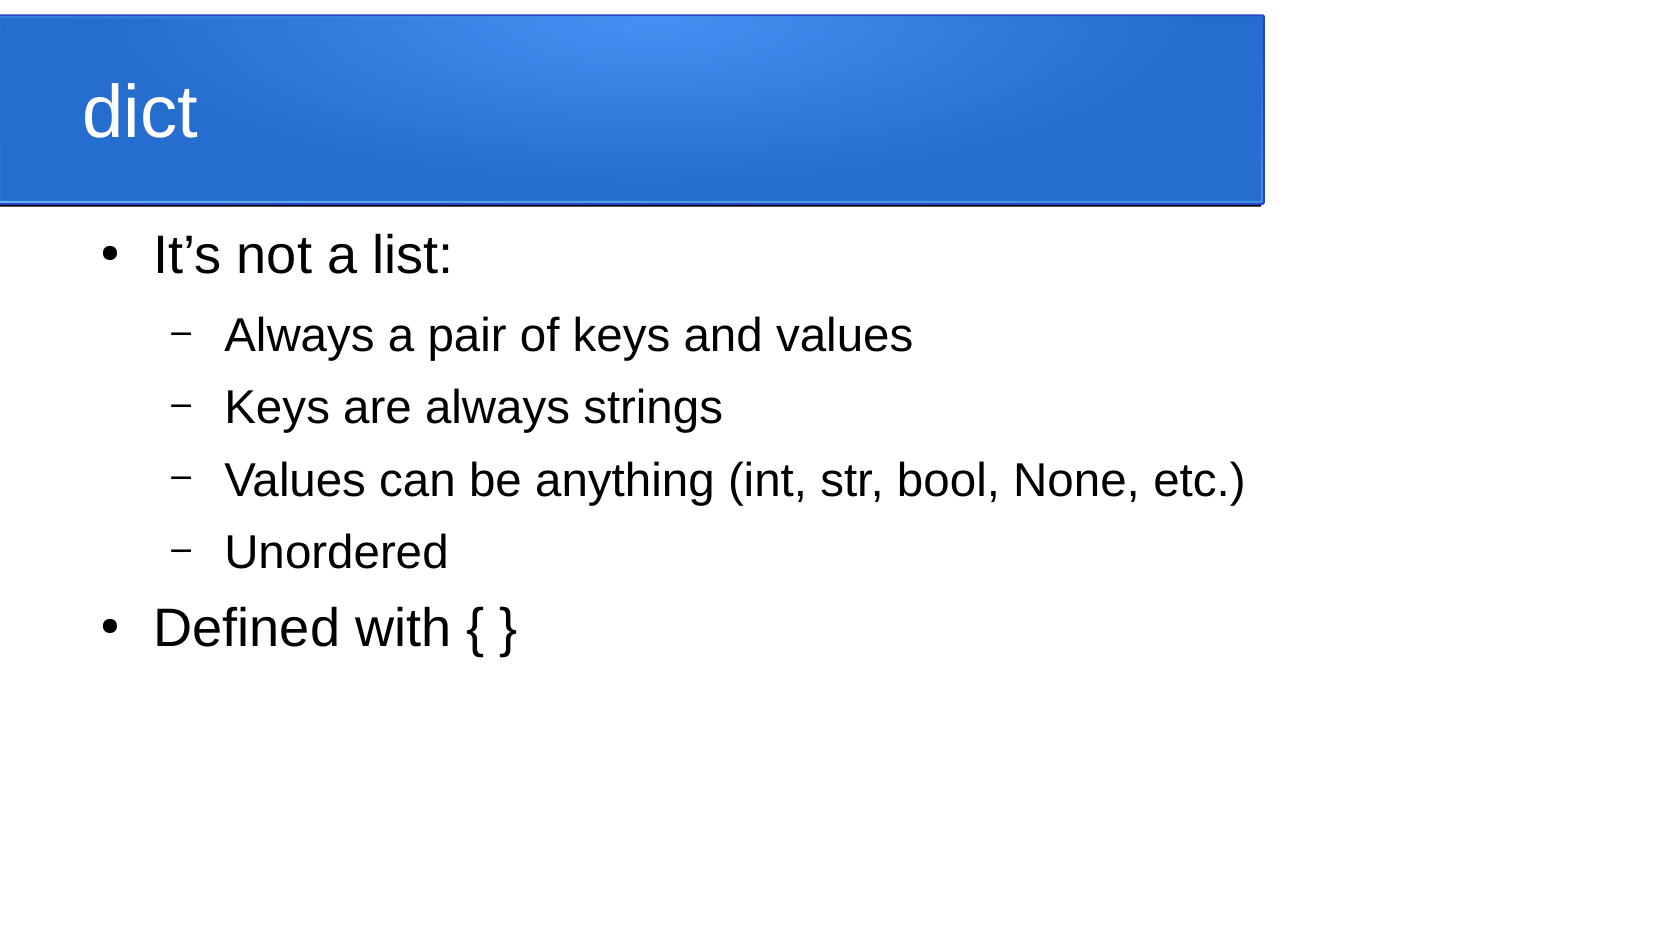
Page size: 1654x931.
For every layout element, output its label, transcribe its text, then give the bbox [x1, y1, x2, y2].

list It’s not a list: Always a pair of keys and values Keys are always strings Values can be anything (int, str, bool, None, etc.) Unordered Defined with { } [82, 224, 1571, 764]
title dict [82, 35, 1235, 189]
